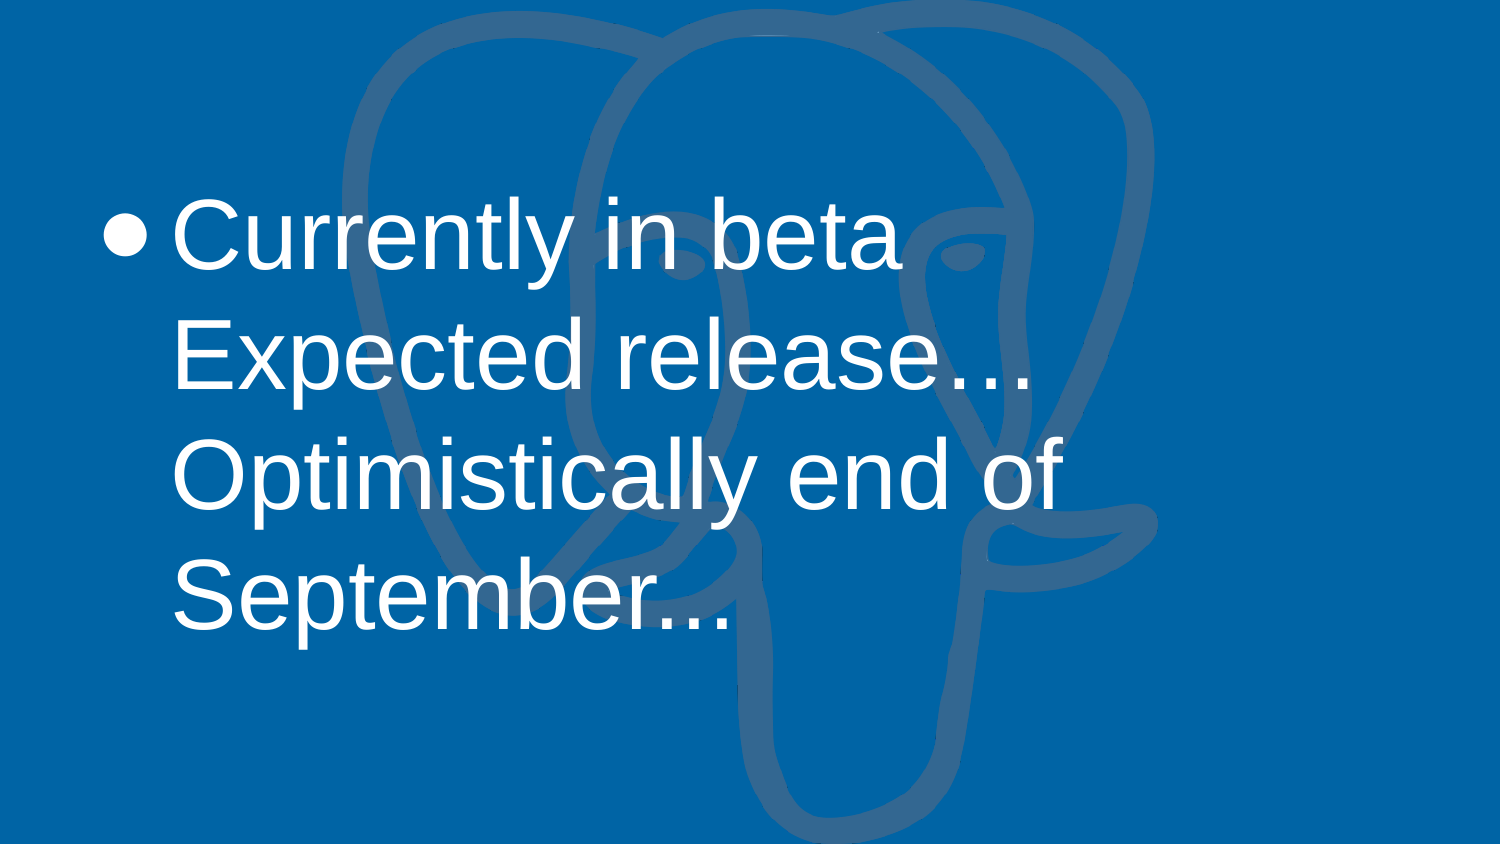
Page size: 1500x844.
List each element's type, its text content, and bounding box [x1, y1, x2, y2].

title Currently in beta Expected release… Optimistically end of September... [80, 73, 1125, 745]
picture [342, 0, 1158, 844]
